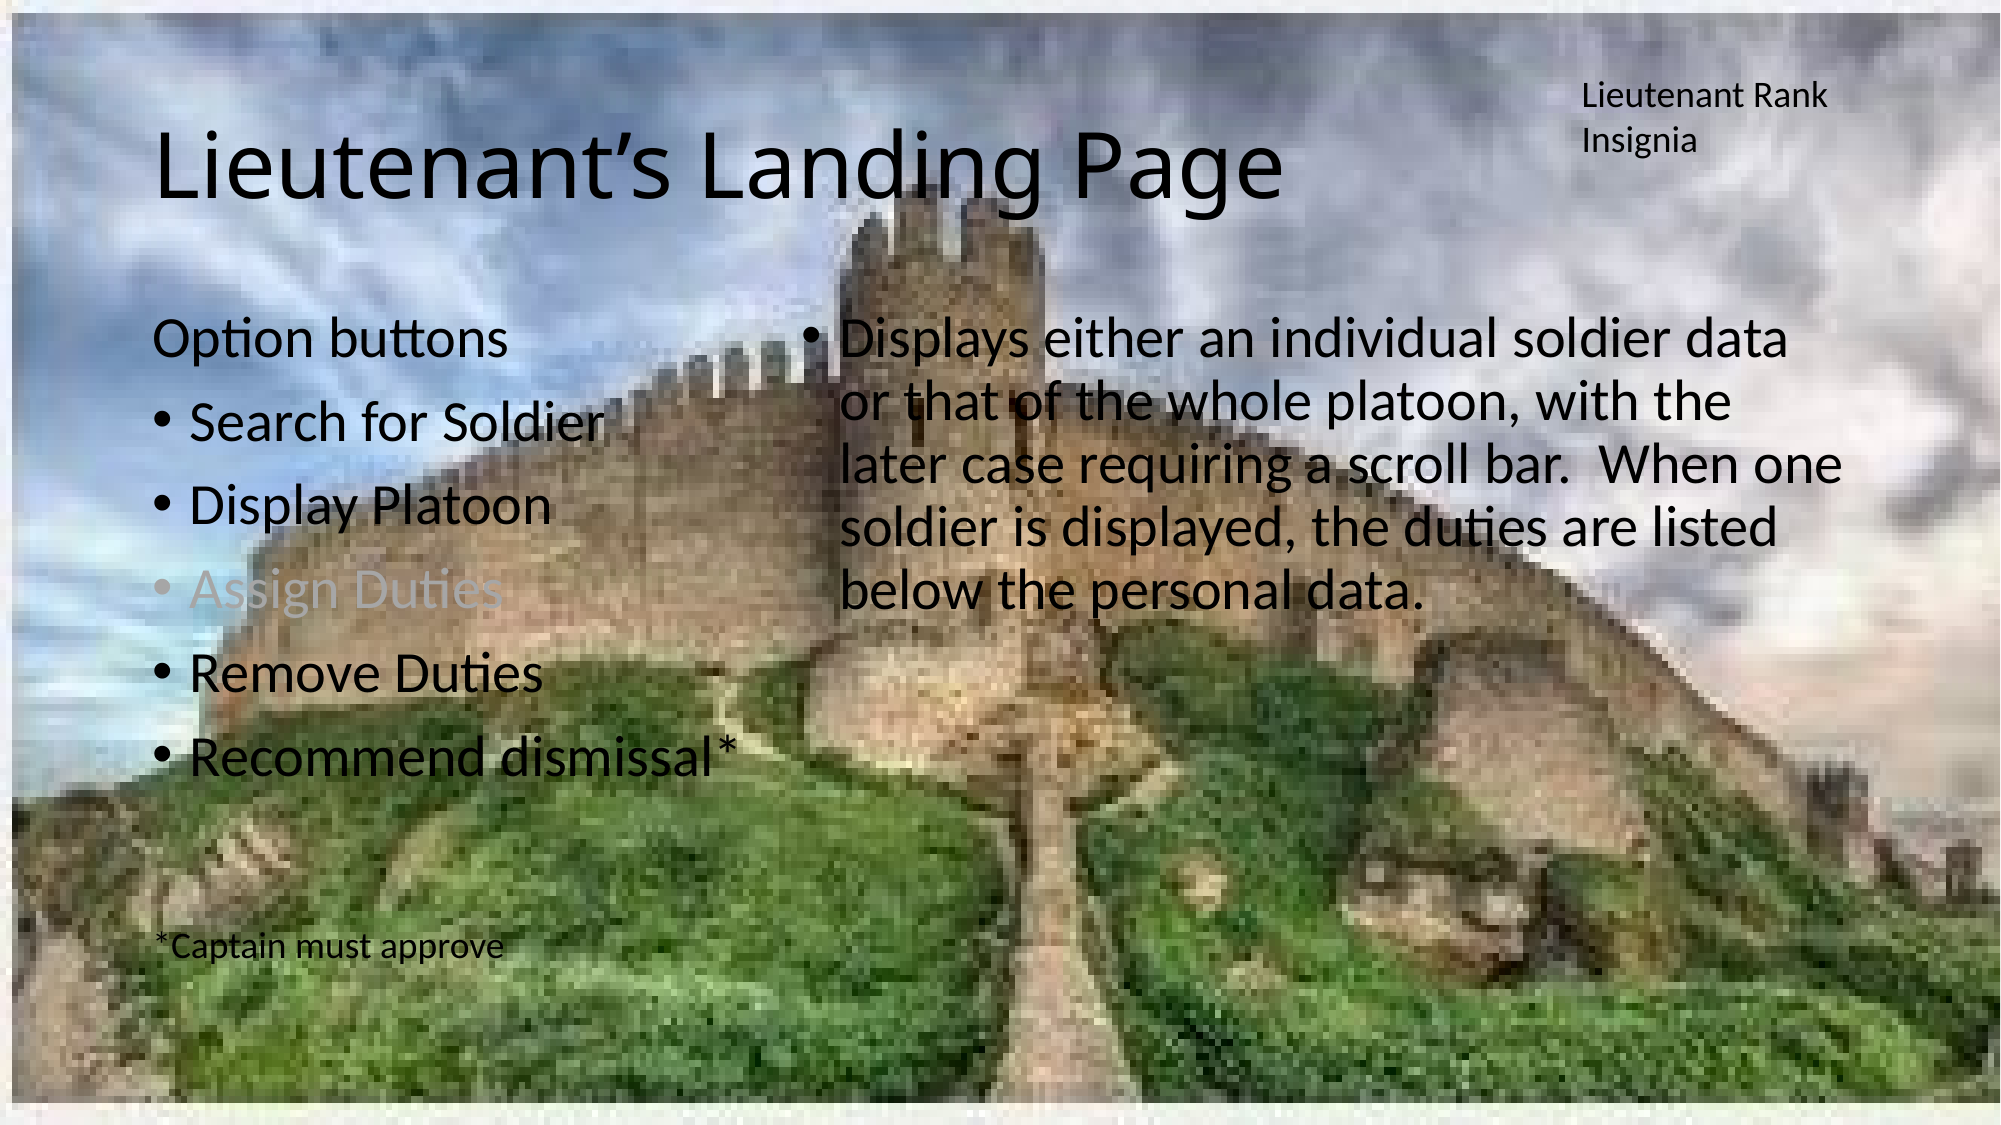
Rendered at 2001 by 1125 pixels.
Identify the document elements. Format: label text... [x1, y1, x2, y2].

list Displays either an individual soldier data or that of the whole platoon, with the later case requiring a scroll bar. When one soldier is displayed, the duties are listed below the personal data. [786, 299, 1863, 1014]
text_box Lieutenant Rank Insignia [1566, 62, 1863, 168]
list Option buttons Search for Soldier Display Platoon Assign Duties Remove Duties Recommend dismissal* [137, 299, 767, 850]
text_box *Captain must approve [137, 913, 917, 974]
title Lieutenant’s Landing Page [137, 59, 1533, 278]
picture [0, 0, 2001, 1125]
